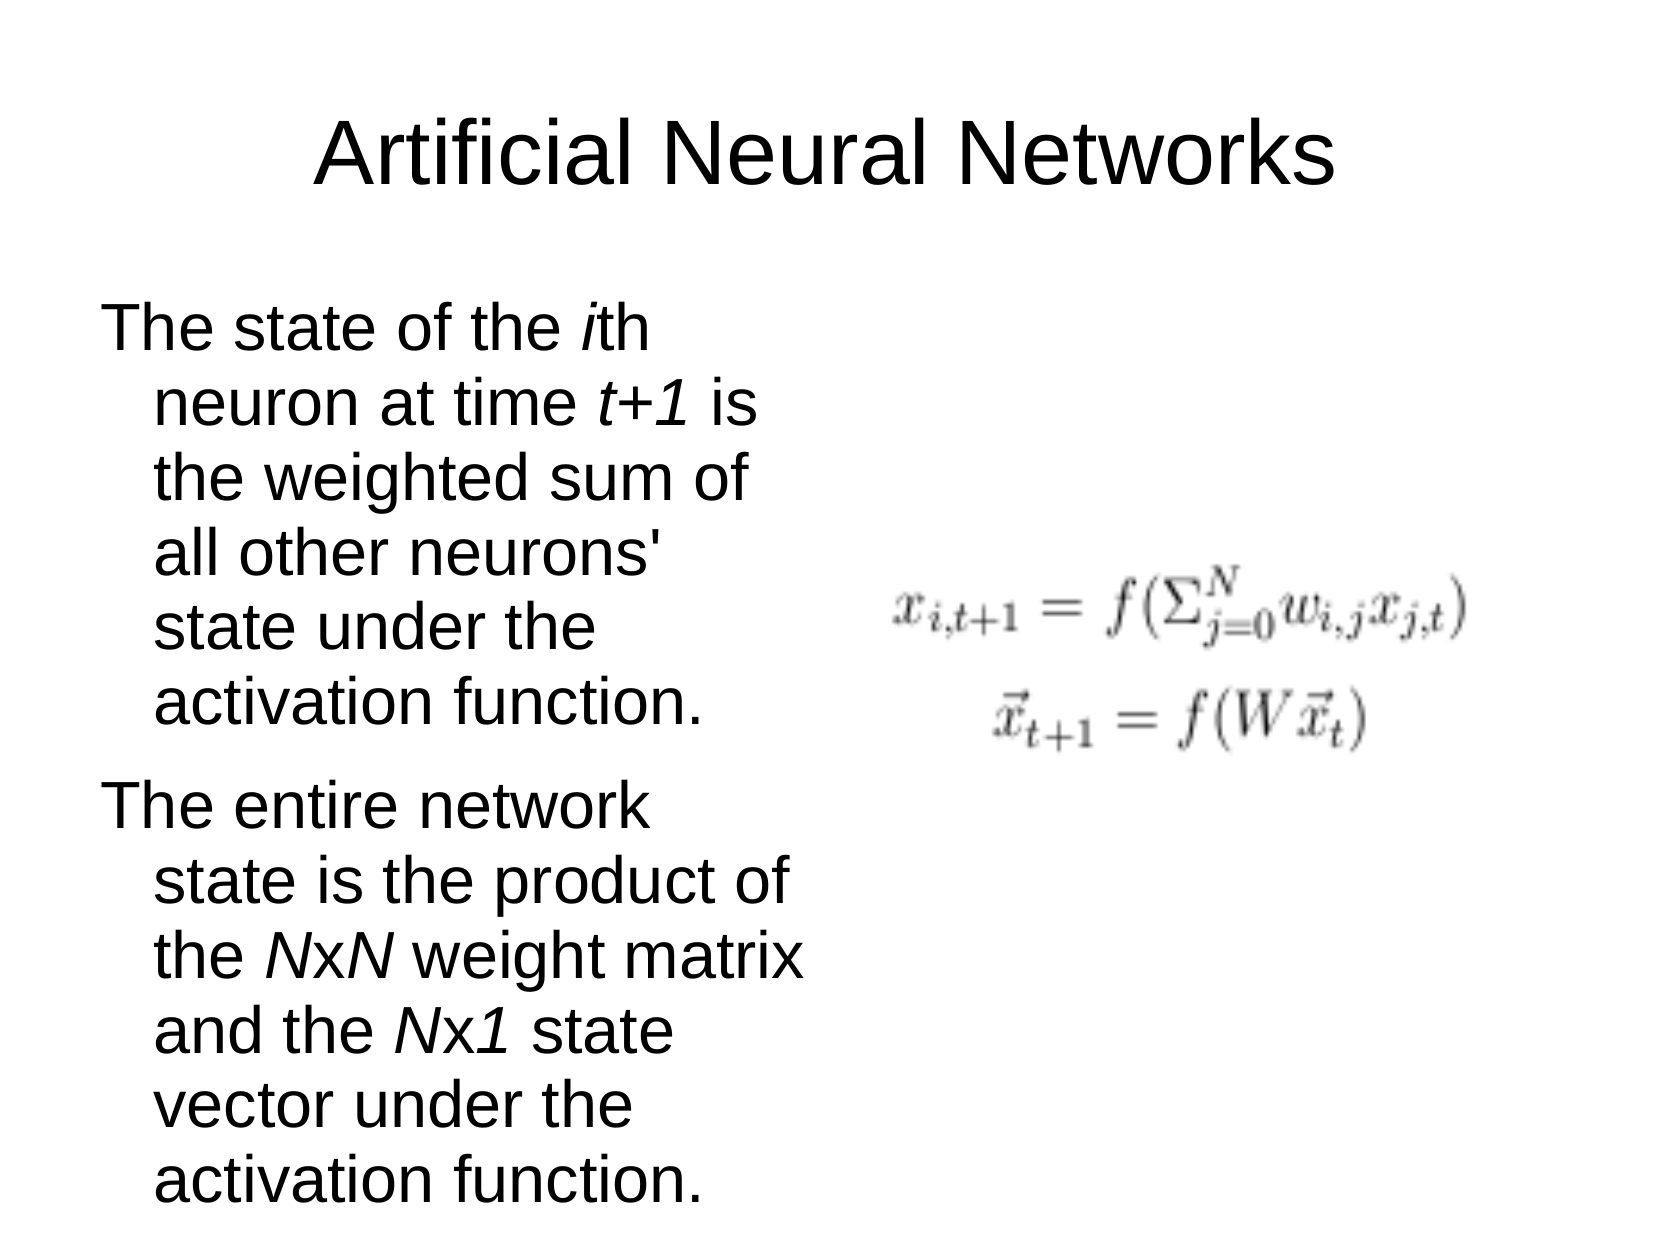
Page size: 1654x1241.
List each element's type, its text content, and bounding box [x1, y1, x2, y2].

list The state of the ith neuron at time t+1 is the weighted sum of all other neurons' state under the activation function. The entire network state is the product of the NxN weight matrix and the Nx1 state vector under the activation function. [82, 290, 809, 1217]
title Artificial Neural Networks [82, 49, 1571, 257]
picture [790, 551, 1613, 799]
